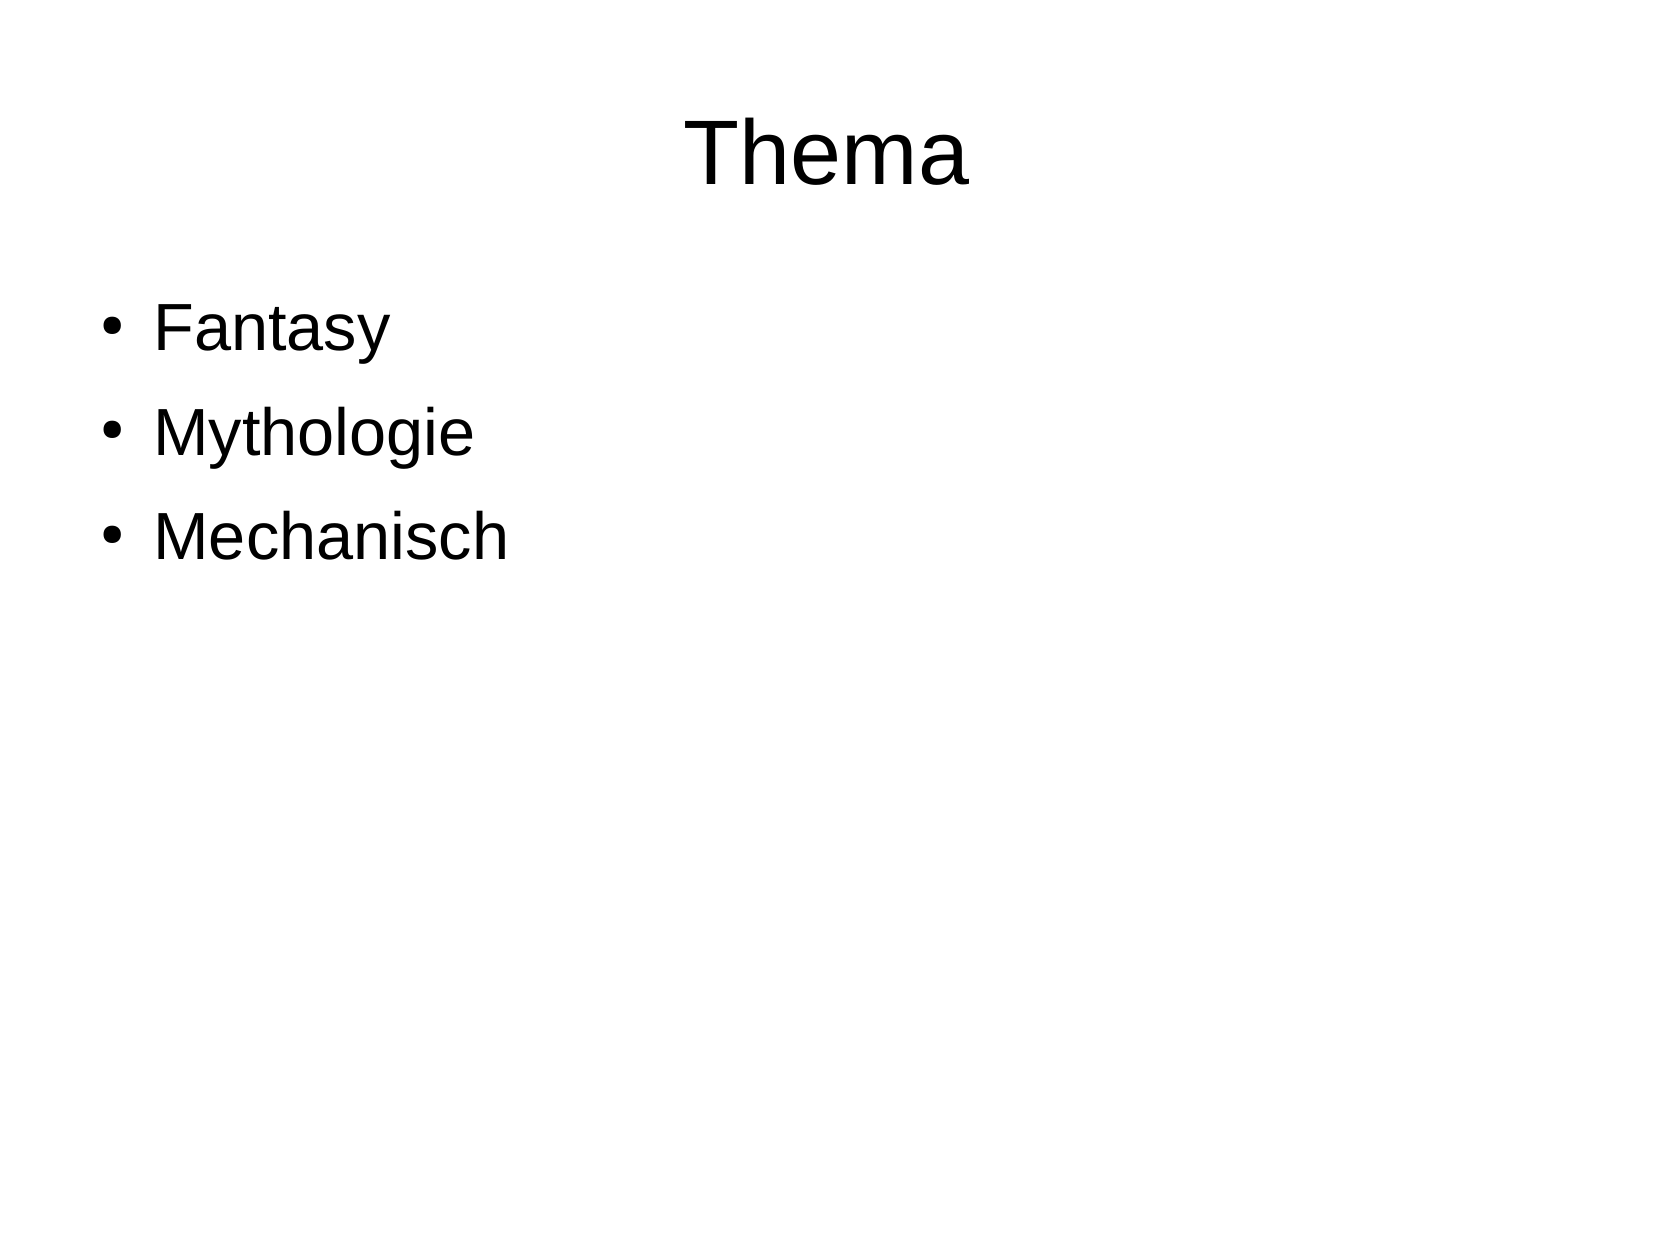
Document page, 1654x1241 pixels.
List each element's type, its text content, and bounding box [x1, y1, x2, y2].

list Fantasy Mythologie Mechanisch [82, 290, 1571, 1010]
title Thema [82, 49, 1571, 257]
